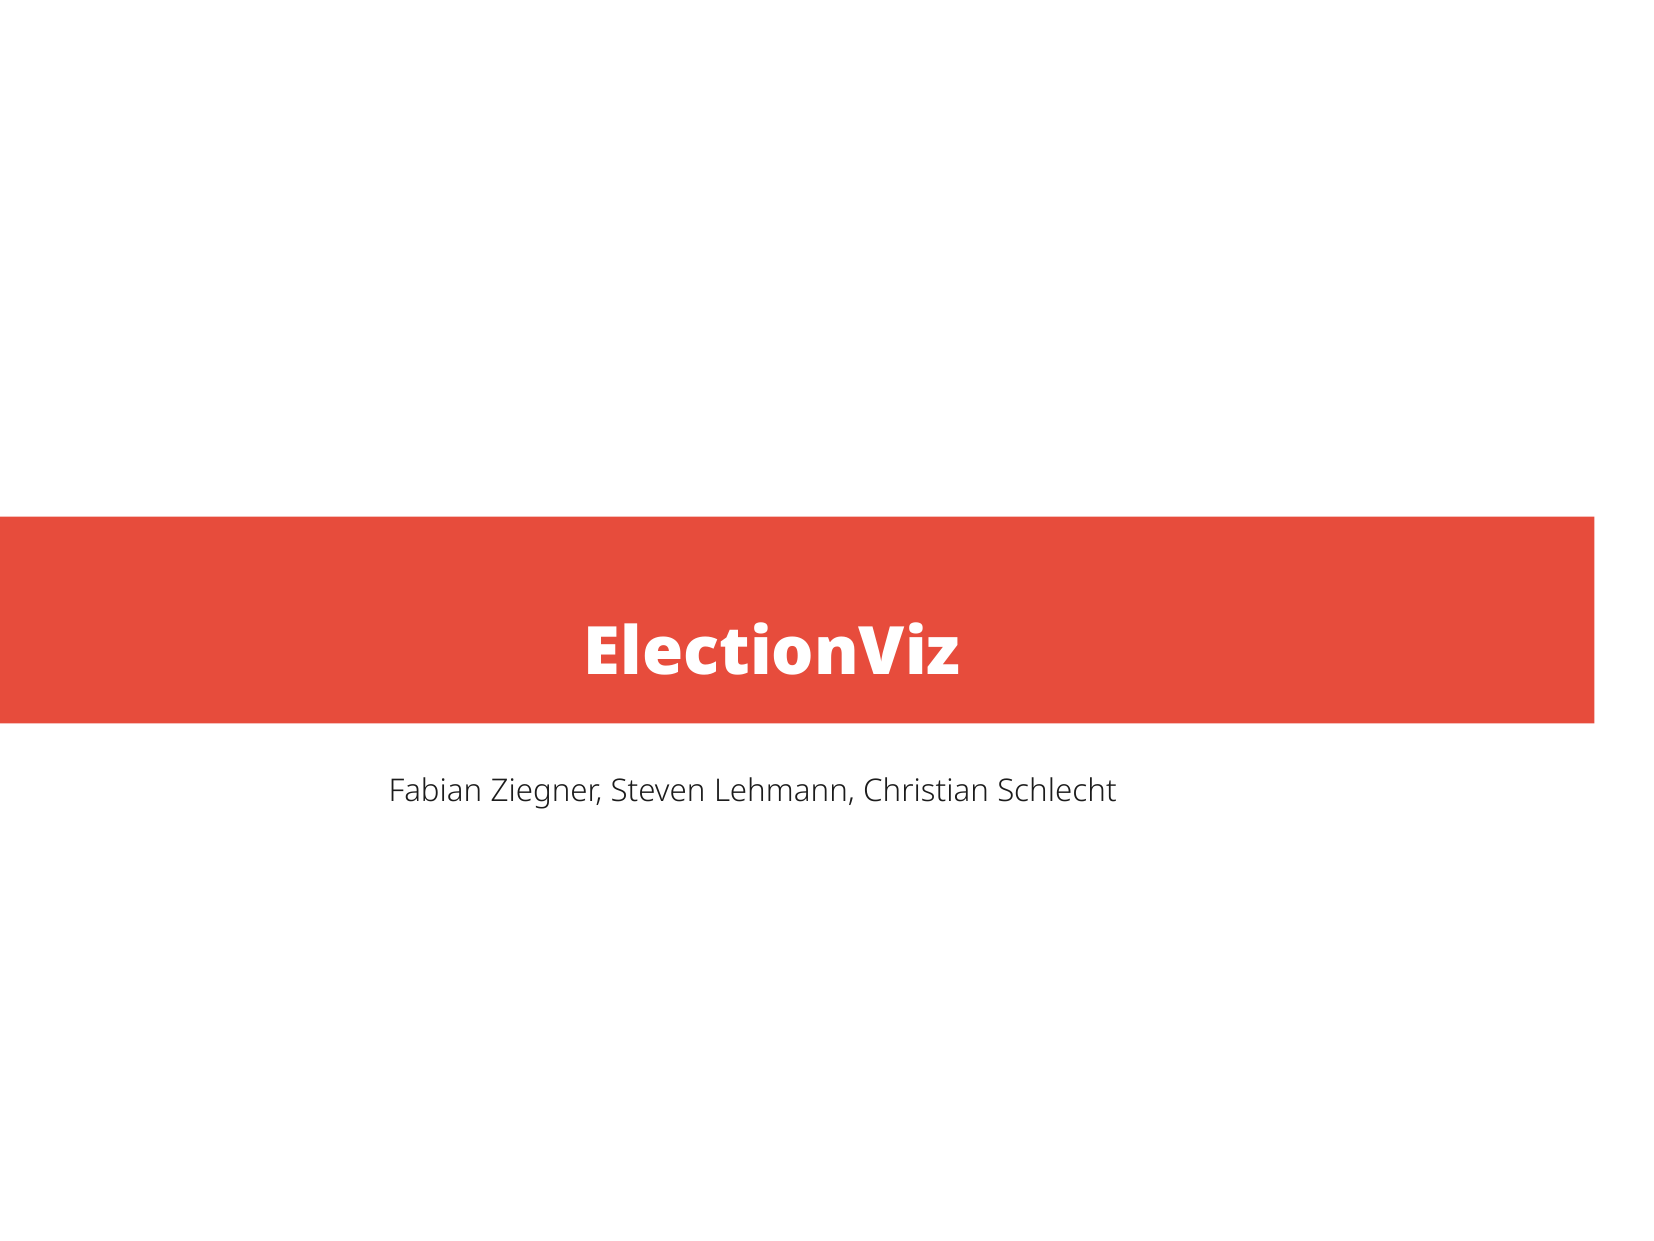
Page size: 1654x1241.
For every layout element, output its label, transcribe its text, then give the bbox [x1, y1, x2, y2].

title ElectionViz [59, 546, 1595, 694]
subtitle Fabian Ziegner, Steven Lehmann, Christian Schlecht [88, 767, 1595, 1182]
